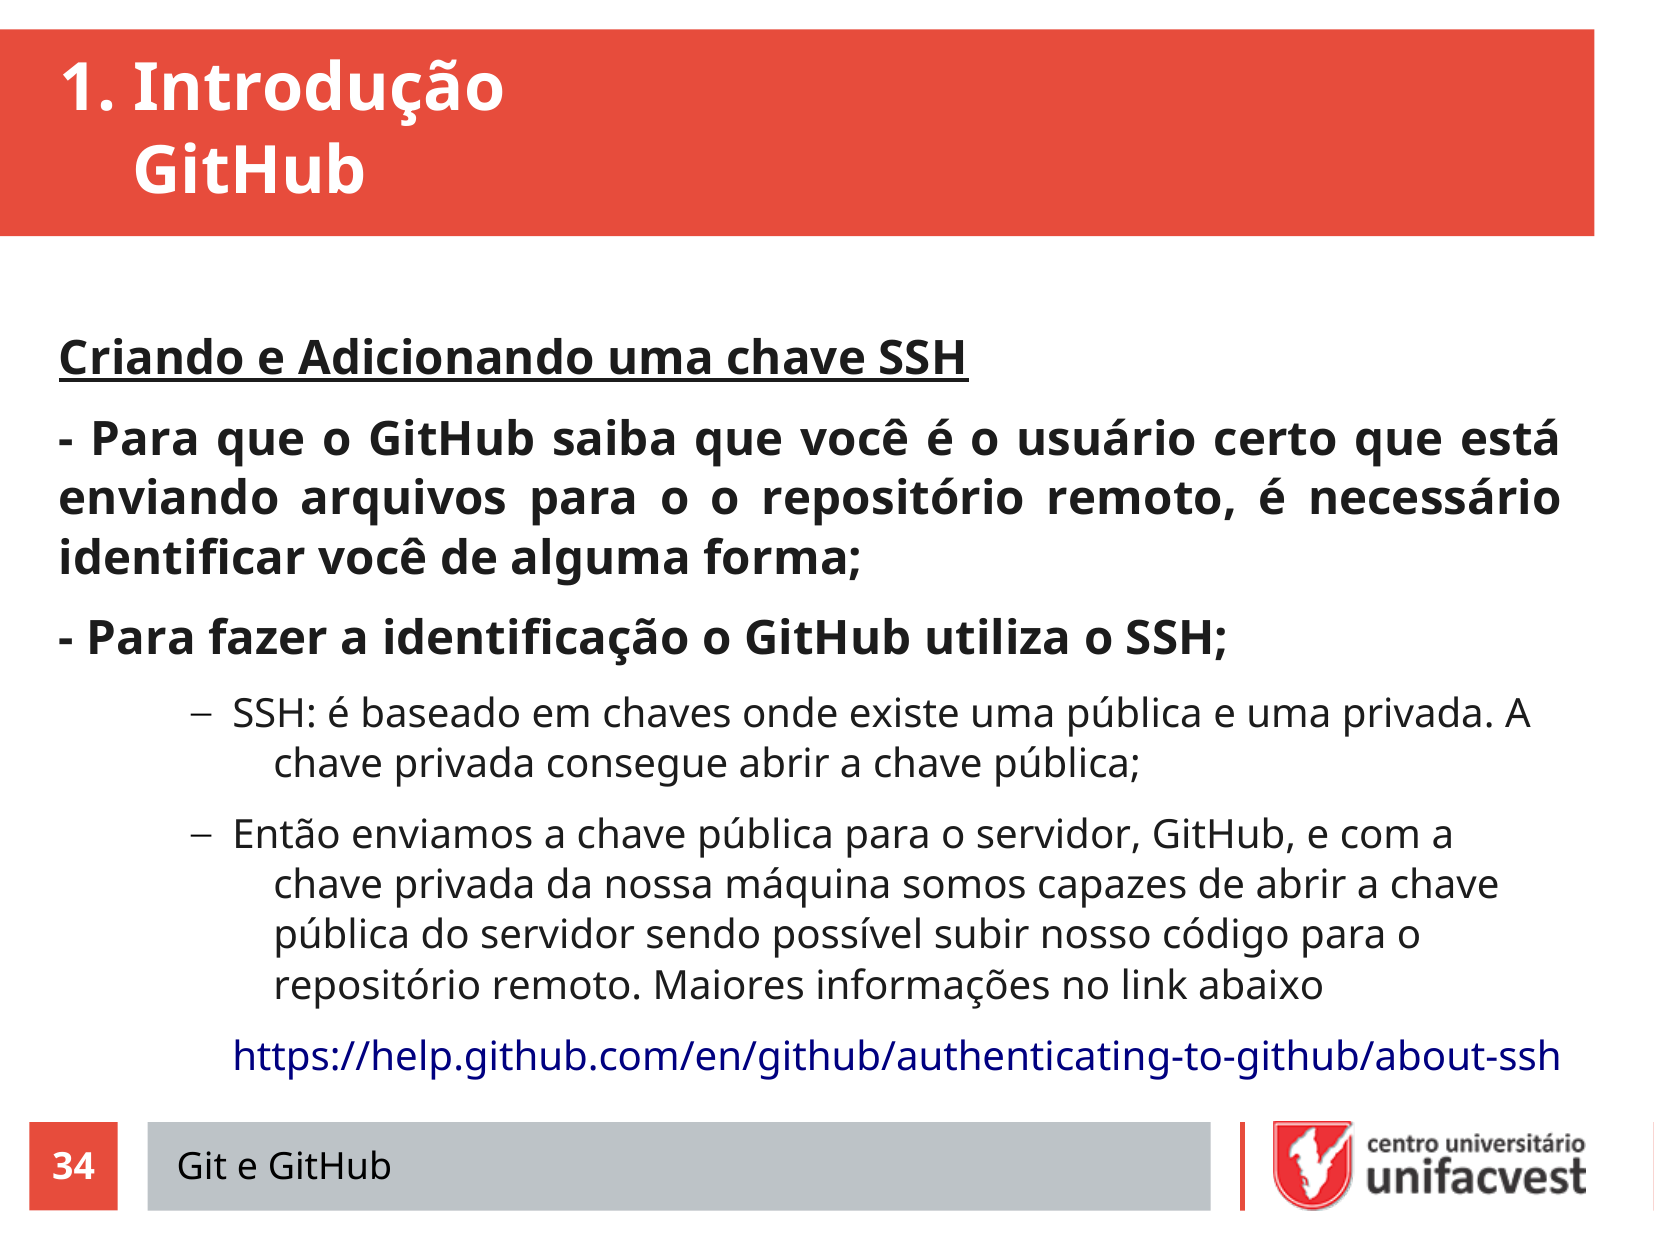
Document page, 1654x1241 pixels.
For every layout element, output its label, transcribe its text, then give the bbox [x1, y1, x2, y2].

list Criando e Adicionando uma chave SSH - Para que o GitHub saiba que você é o usuário certo que está enviando arquivos para o o repositório remoto, é necessário identificar você de alguma forma; - Para fazer a identificação o GitHub utiliza o SSH; SSH: é baseado em chaves onde existe uma pública e uma privada. A chave privada consegue abrir a chave pública; Então enviamos a chave pública para o servidor, GitHub, e com a chave privada da nossa máquina somos capazes de abrir a chave pública do servidor sendo possível subir nosso código para o repositório remoto. Maiores informações no link abaixo https://help.github.com/en/github/authenticating-to-github/about-ssh [59, 324, 1566, 1093]
title 1. Introdução GitHub [59, 59, 1595, 207]
picture [1273, 1121, 1586, 1211]
text_box [1245, 1120, 1654, 1212]
text_box Git e GitHub [161, 1132, 1212, 1196]
